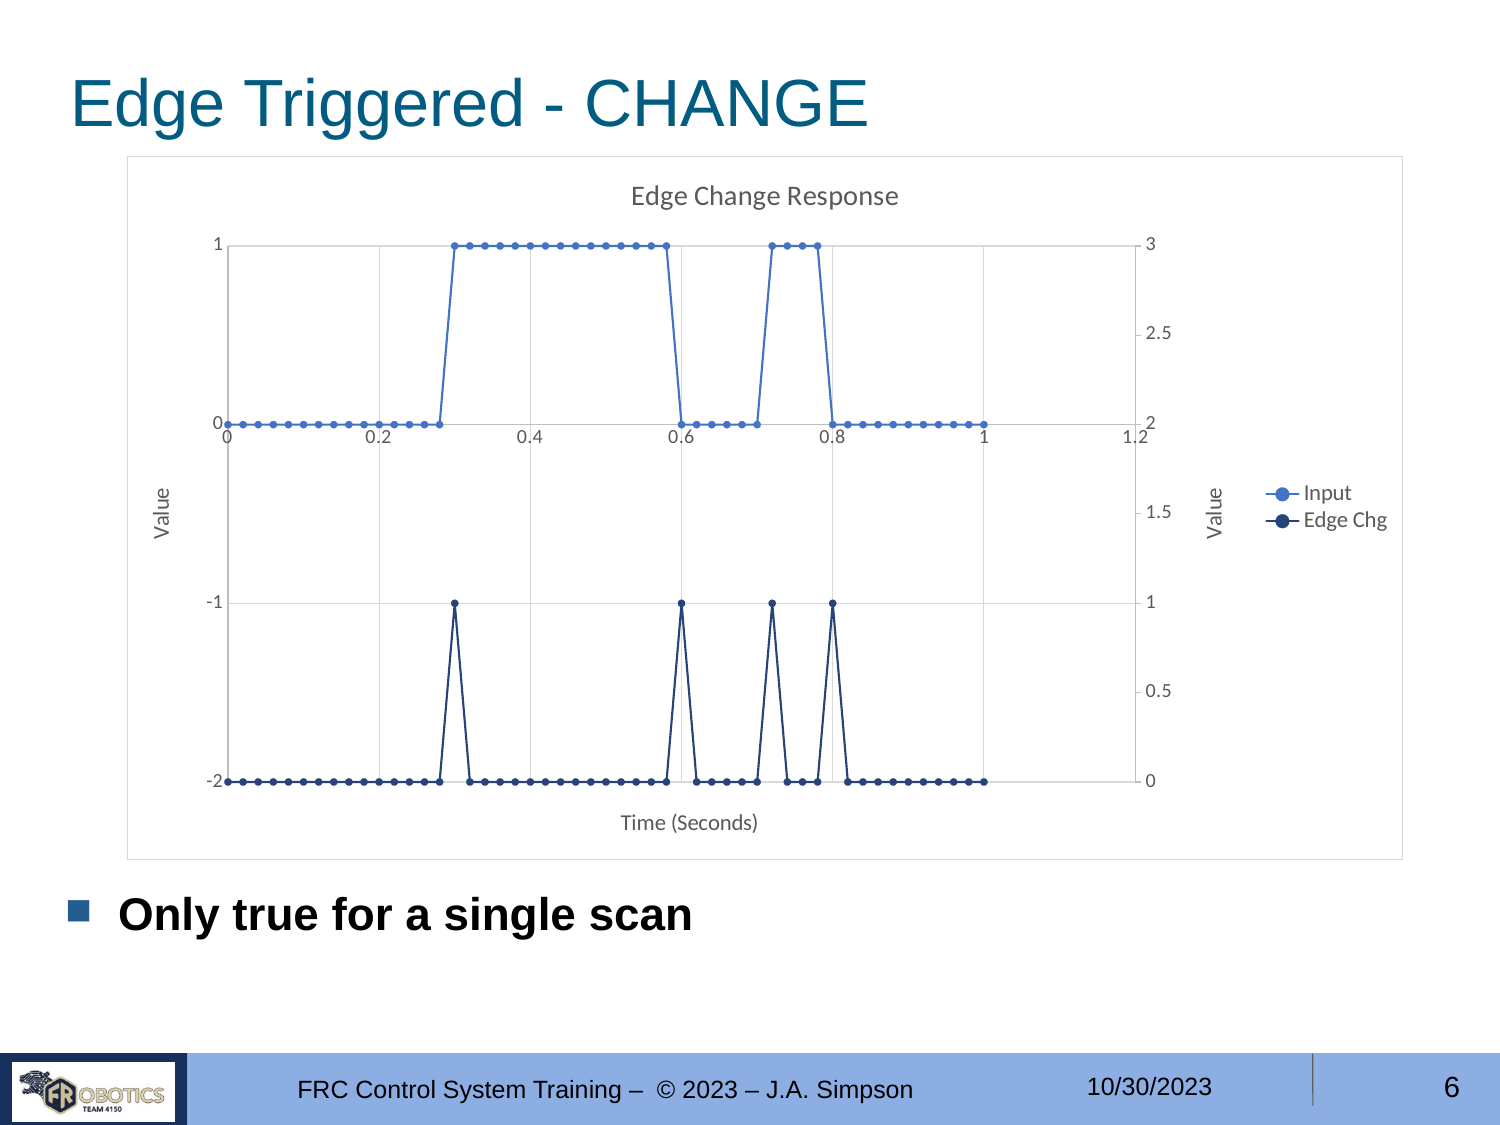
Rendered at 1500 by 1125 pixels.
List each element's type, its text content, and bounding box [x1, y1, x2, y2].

slide_number 10/30/2023 [1012, 1071, 1288, 1100]
picture [12, 1062, 175, 1122]
title Edge Triggered - CHANGE [55, 52, 1443, 148]
footer FRC Control System Training – © 2023 – J.A. Simpson [225, 1074, 988, 1103]
slide_number <number> [1337, 1072, 1475, 1100]
list Only true for a single scan [55, 877, 1340, 973]
picture [126, 156, 1404, 860]
